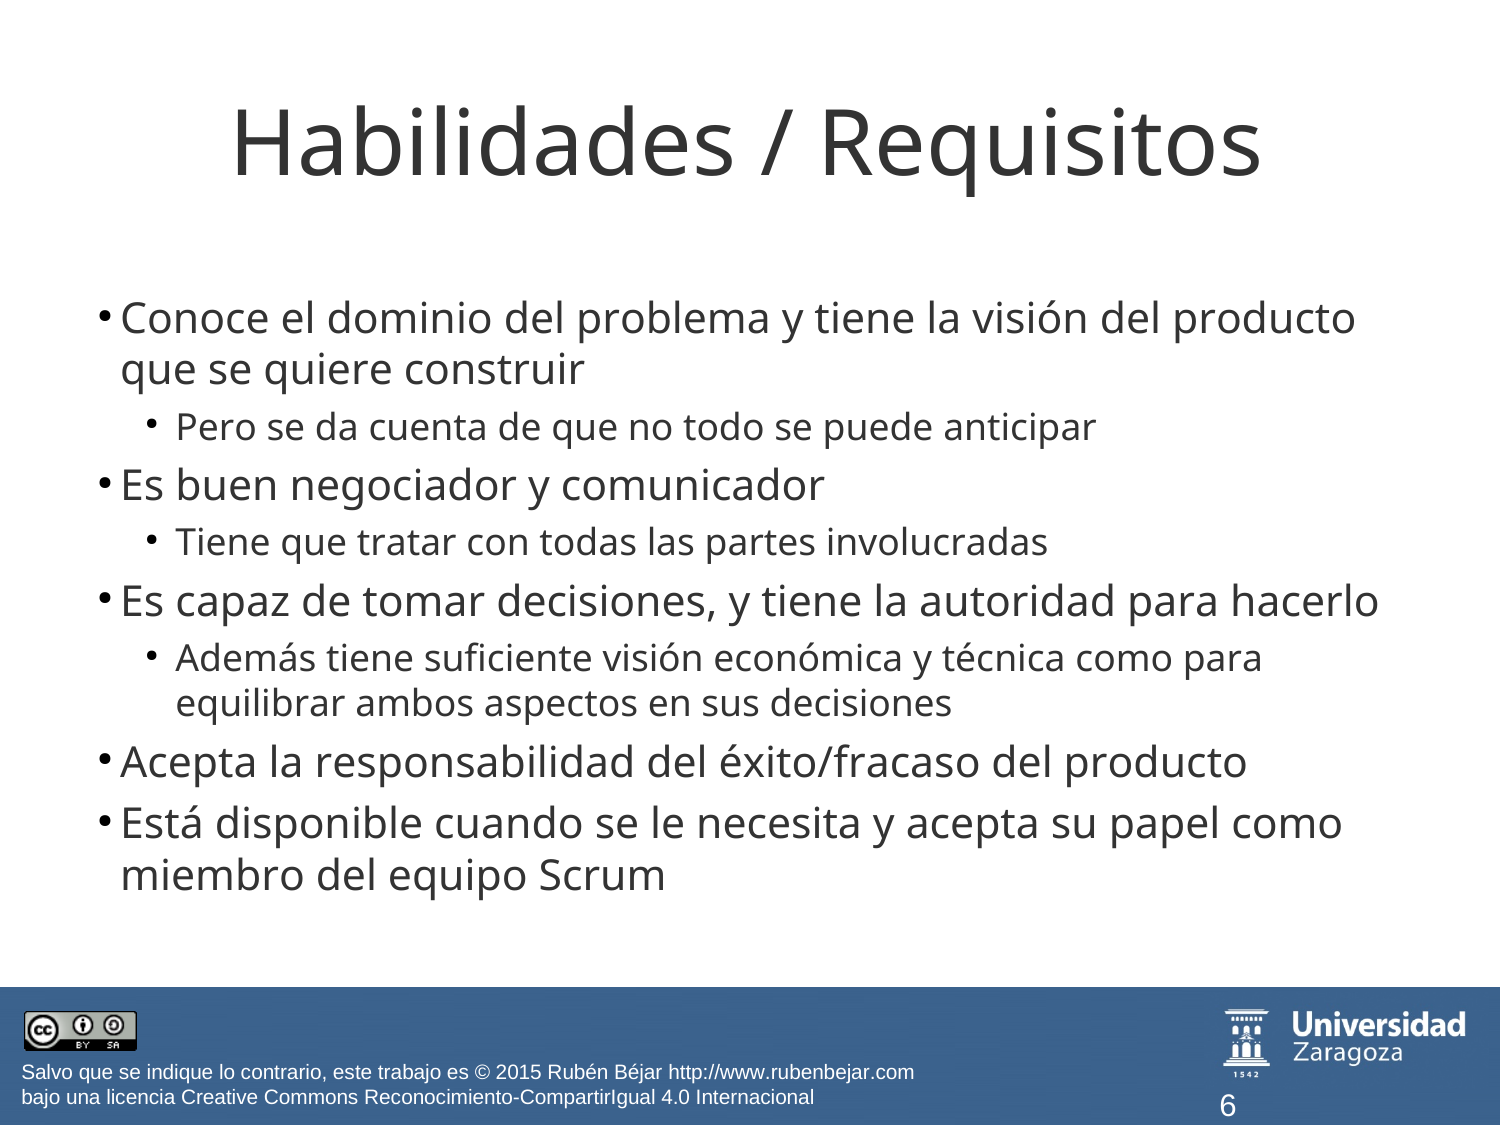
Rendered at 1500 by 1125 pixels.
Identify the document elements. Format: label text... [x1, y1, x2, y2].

picture [0, 987, 1500, 1125]
list Conoce el dominio del problema y tiene la visión del producto que se quiere construir Pero se da cuenta de que no todo se puede anticipar Es buen negociador y comunicador Tiene que tratar con todas las partes involucradas Es capaz de tomar decisiones, y tiene la autoridad para hacerlo Además tiene suficiente visión económica y técnica como para equilibrar ambos aspectos en sus decisiones Acepta la responsabilidad del éxito/fracaso del producto Está disponible cuando se le necesita y acepta su papel como miembro del equipo Scrum [82, 283, 1418, 957]
title Habilidades / Requisitos [74, 21, 1420, 257]
